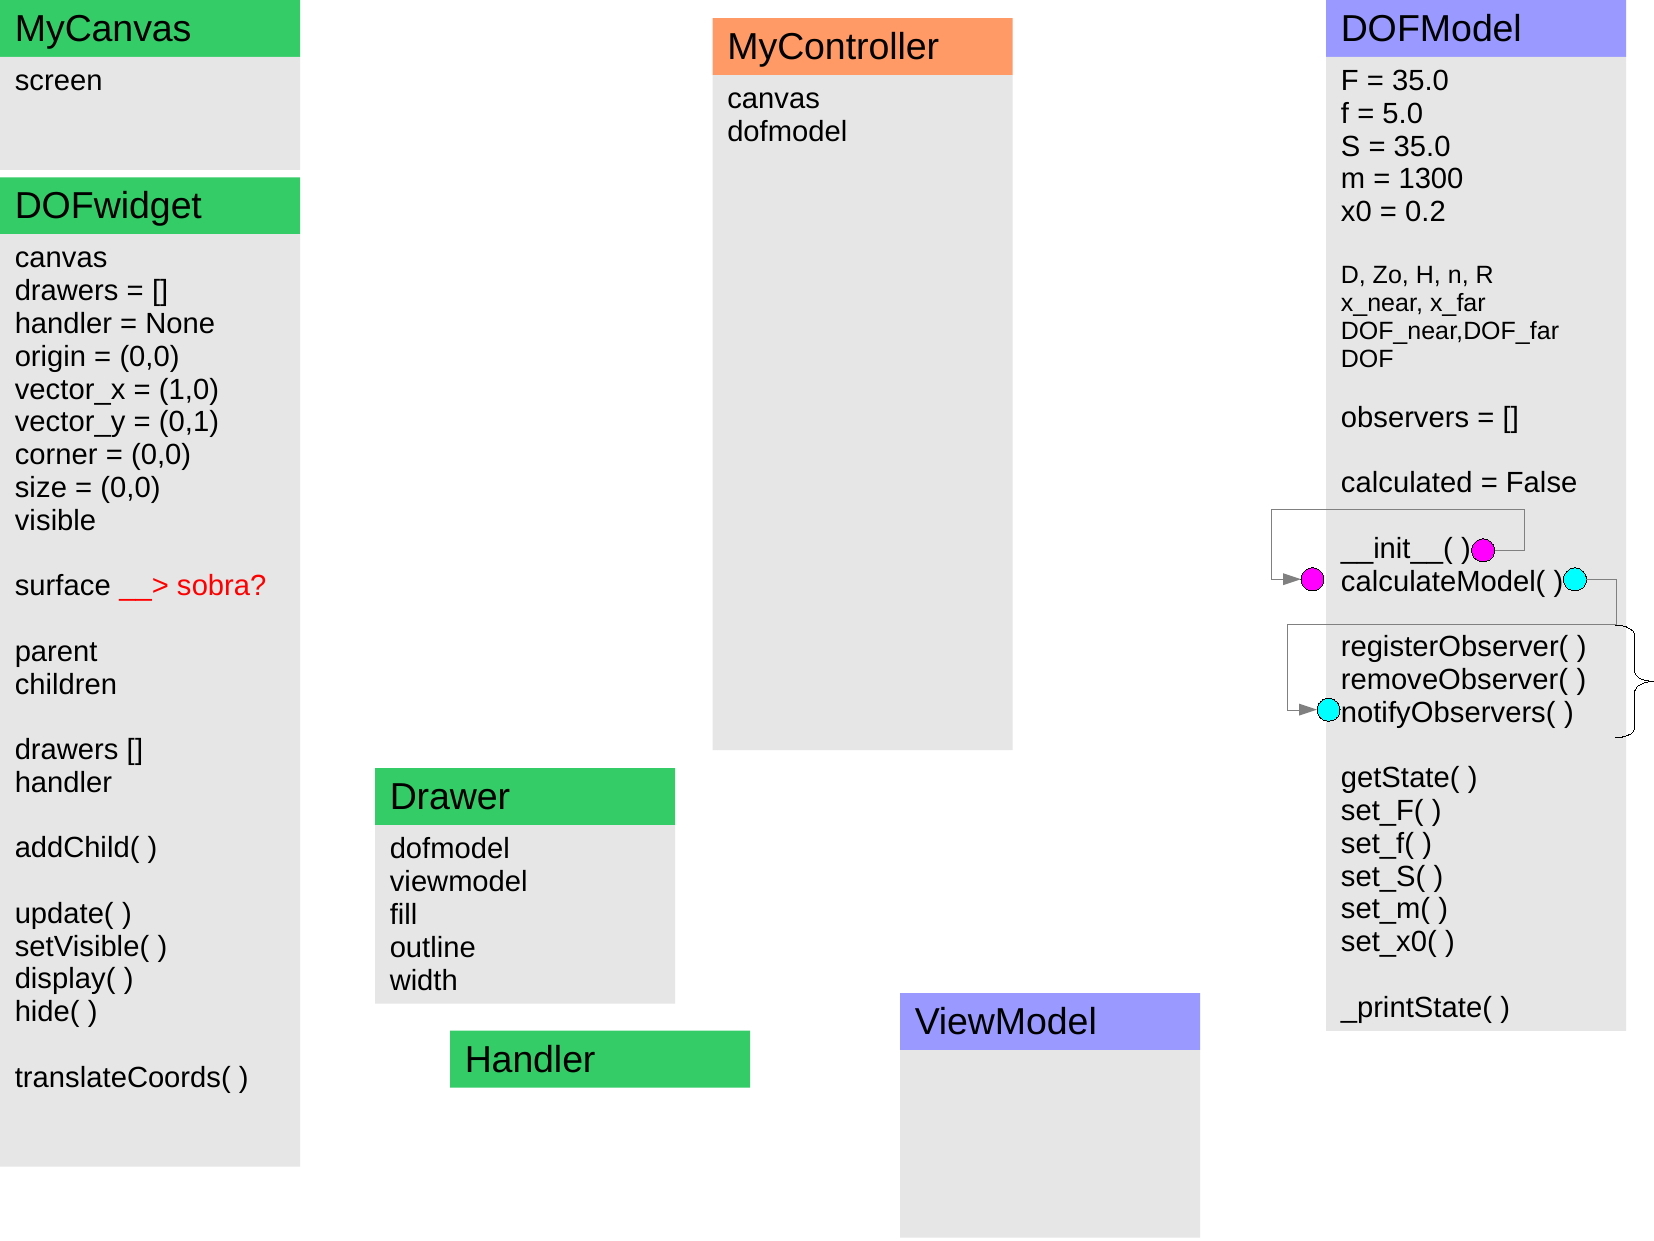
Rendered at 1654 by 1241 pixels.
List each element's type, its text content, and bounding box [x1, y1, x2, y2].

text_box canvas dofmodel [712, 75, 1013, 751]
text_box MyCanvas [0, 0, 301, 56]
text_box Handler [450, 1030, 751, 1088]
text_box screen [0, 56, 301, 170]
text_box canvas drawers = [] handler = None origin = (0,0) vector_x = (1,0) vector_y = (0,1) corner = (0,0) size = (0,0) visible surface __> sobra? parent children drawers [] handler addChild( ) update( ) setVisible( ) display( ) hide( ) translateCoords( ) [0, 234, 301, 1167]
text_box [1471, 538, 1495, 562]
text_box [1563, 567, 1587, 591]
text_box F = 35.0 f = 5.0 S = 35.0 m = 1300 x0 = 0.2 D, Zo, H, n, R x_near, x_far DOF_near,DOF_far DOF observers = [] calculated = False __init__( ) calculateModel( ) registerObserver( ) removeObserver( ) notifyObservers( ) getState( ) set_F( ) set_f( ) set_S( ) set_m( ) set_x0( ) _printState( ) [1326, 56, 1627, 1031]
text_box DOFwidget [0, 177, 301, 234]
text_box [1317, 698, 1341, 722]
text_box ViewModel [900, 993, 1201, 1050]
text_box [1301, 567, 1324, 591]
text_box DOFModel [1326, 0, 1627, 56]
text_box [900, 1050, 1201, 1238]
text_box dofmodel viewmodel fill outline width [375, 825, 676, 1004]
text_box MyController [712, 18, 1013, 75]
text_box Drawer [375, 768, 676, 825]
